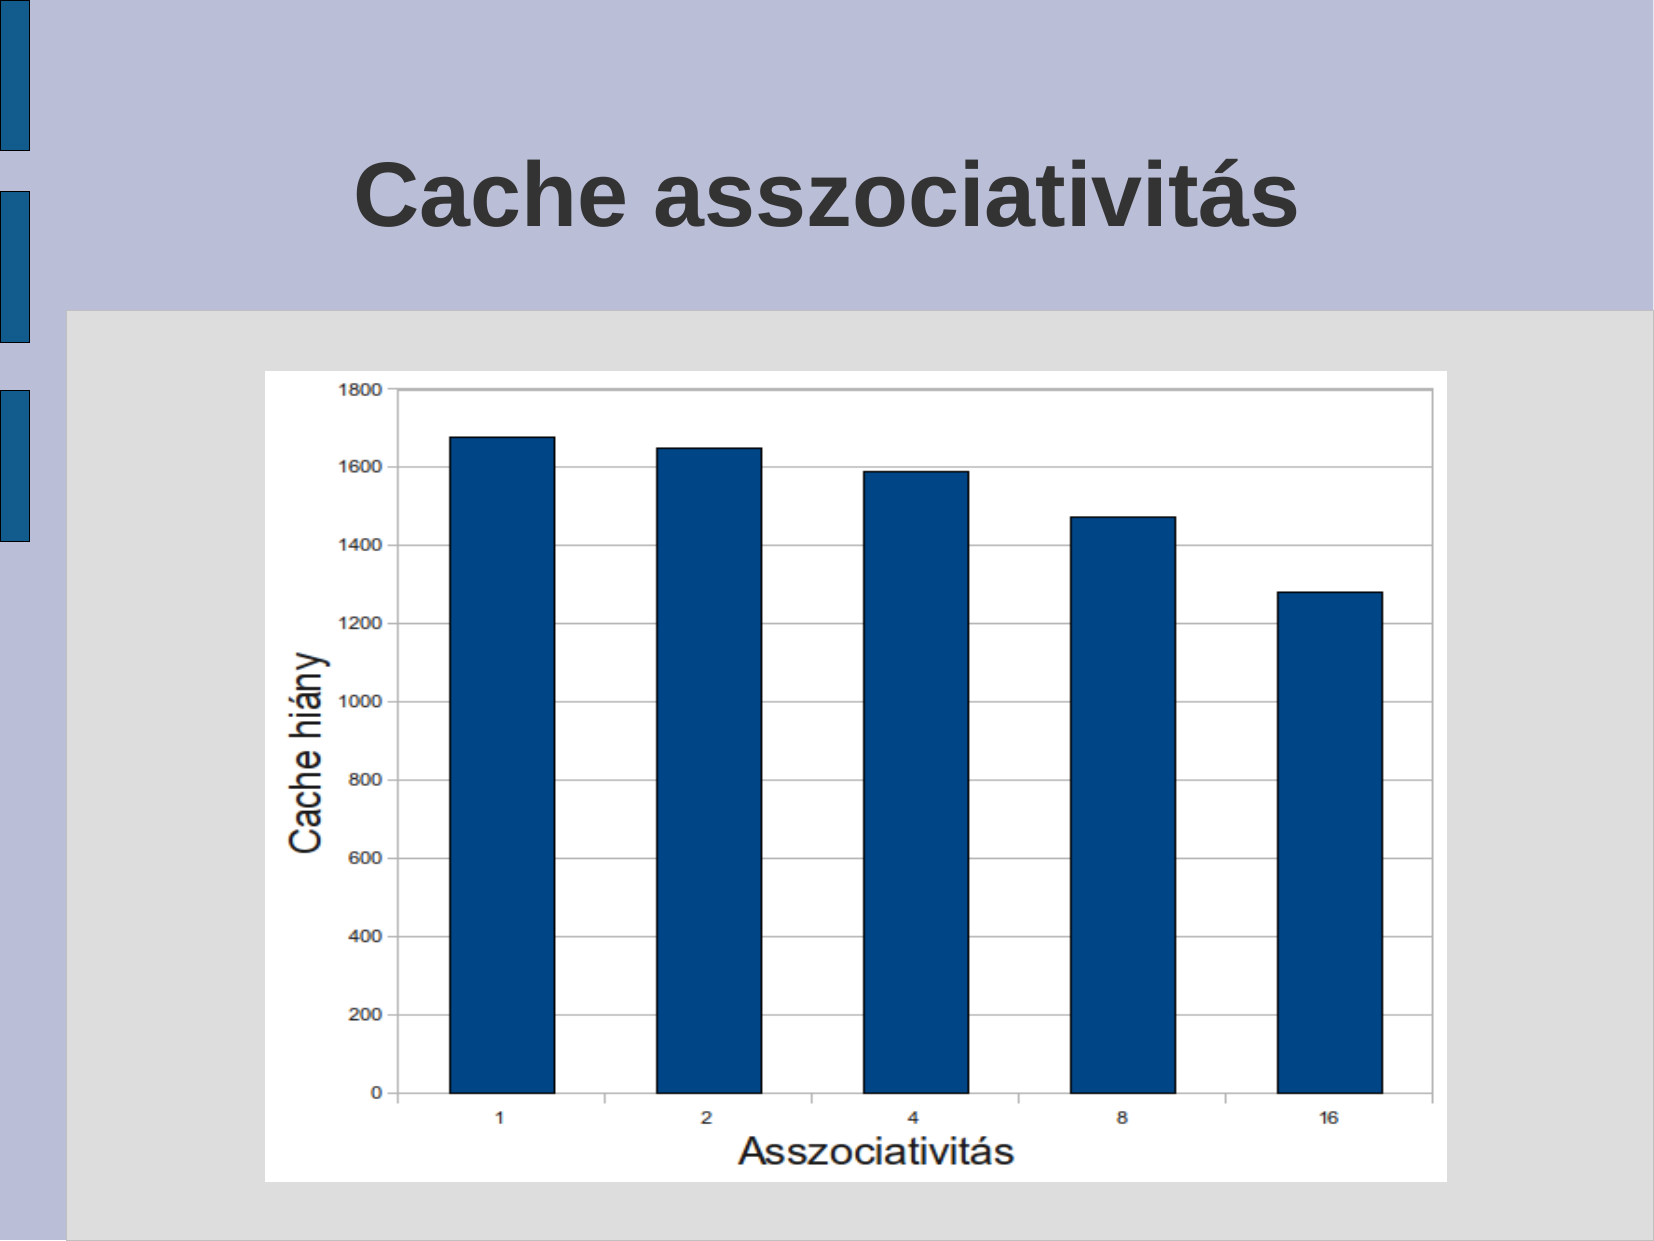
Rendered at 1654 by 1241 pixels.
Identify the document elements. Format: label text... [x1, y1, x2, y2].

picture [265, 371, 1447, 1182]
title Cache asszociativitás [121, 91, 1534, 299]
